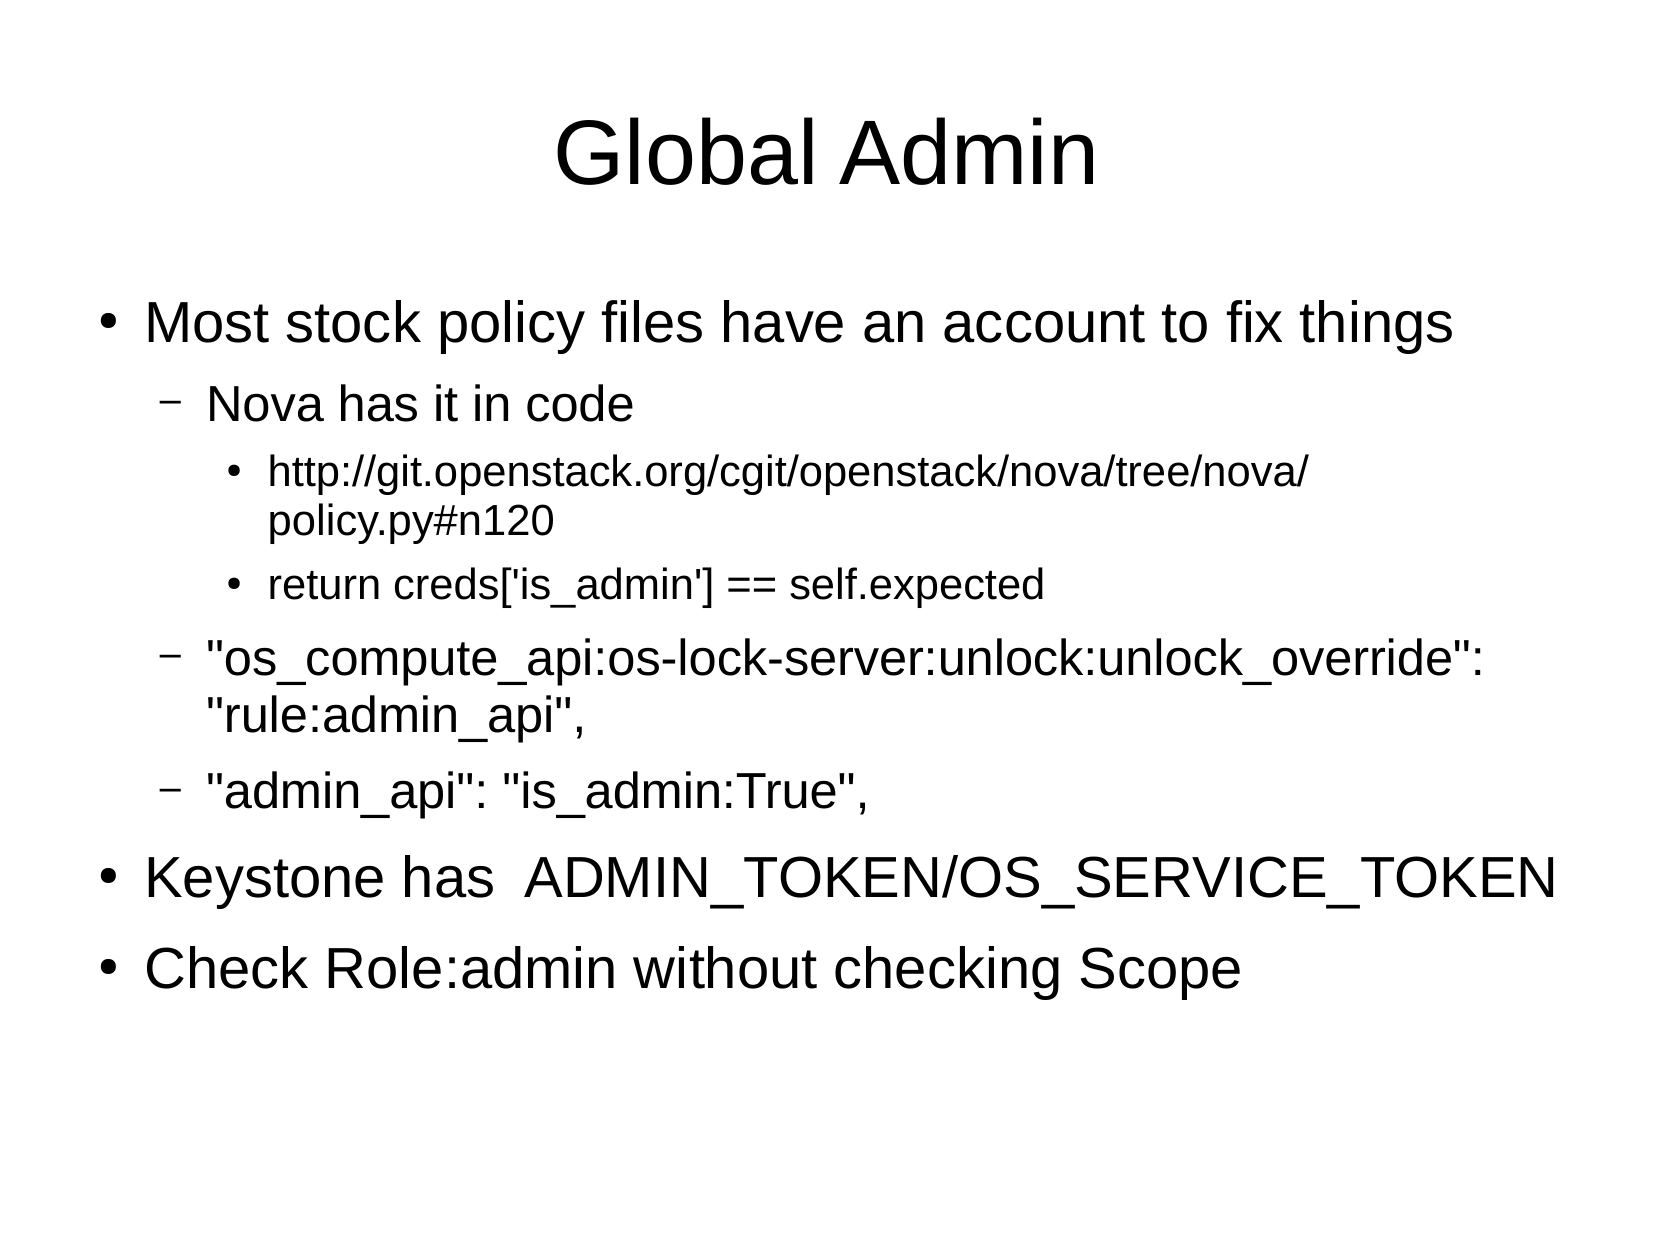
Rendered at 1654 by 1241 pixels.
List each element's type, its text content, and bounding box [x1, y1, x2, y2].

title Global Admin [82, 49, 1571, 257]
list Most stock policy files have an account to fix things Nova has it in code http://git.openstack.org/cgit/openstack/nova/tree/nova/policy.py#n120 return creds['is_admin'] == self.expected "os_compute_api:os-lock-server:unlock:unlock_override": "rule:admin_api", "admin_api": "is_admin:True", Keystone has ADMIN_TOKEN/OS_SERVICE_TOKEN Check Role:admin without checking Scope [82, 290, 1571, 1010]
